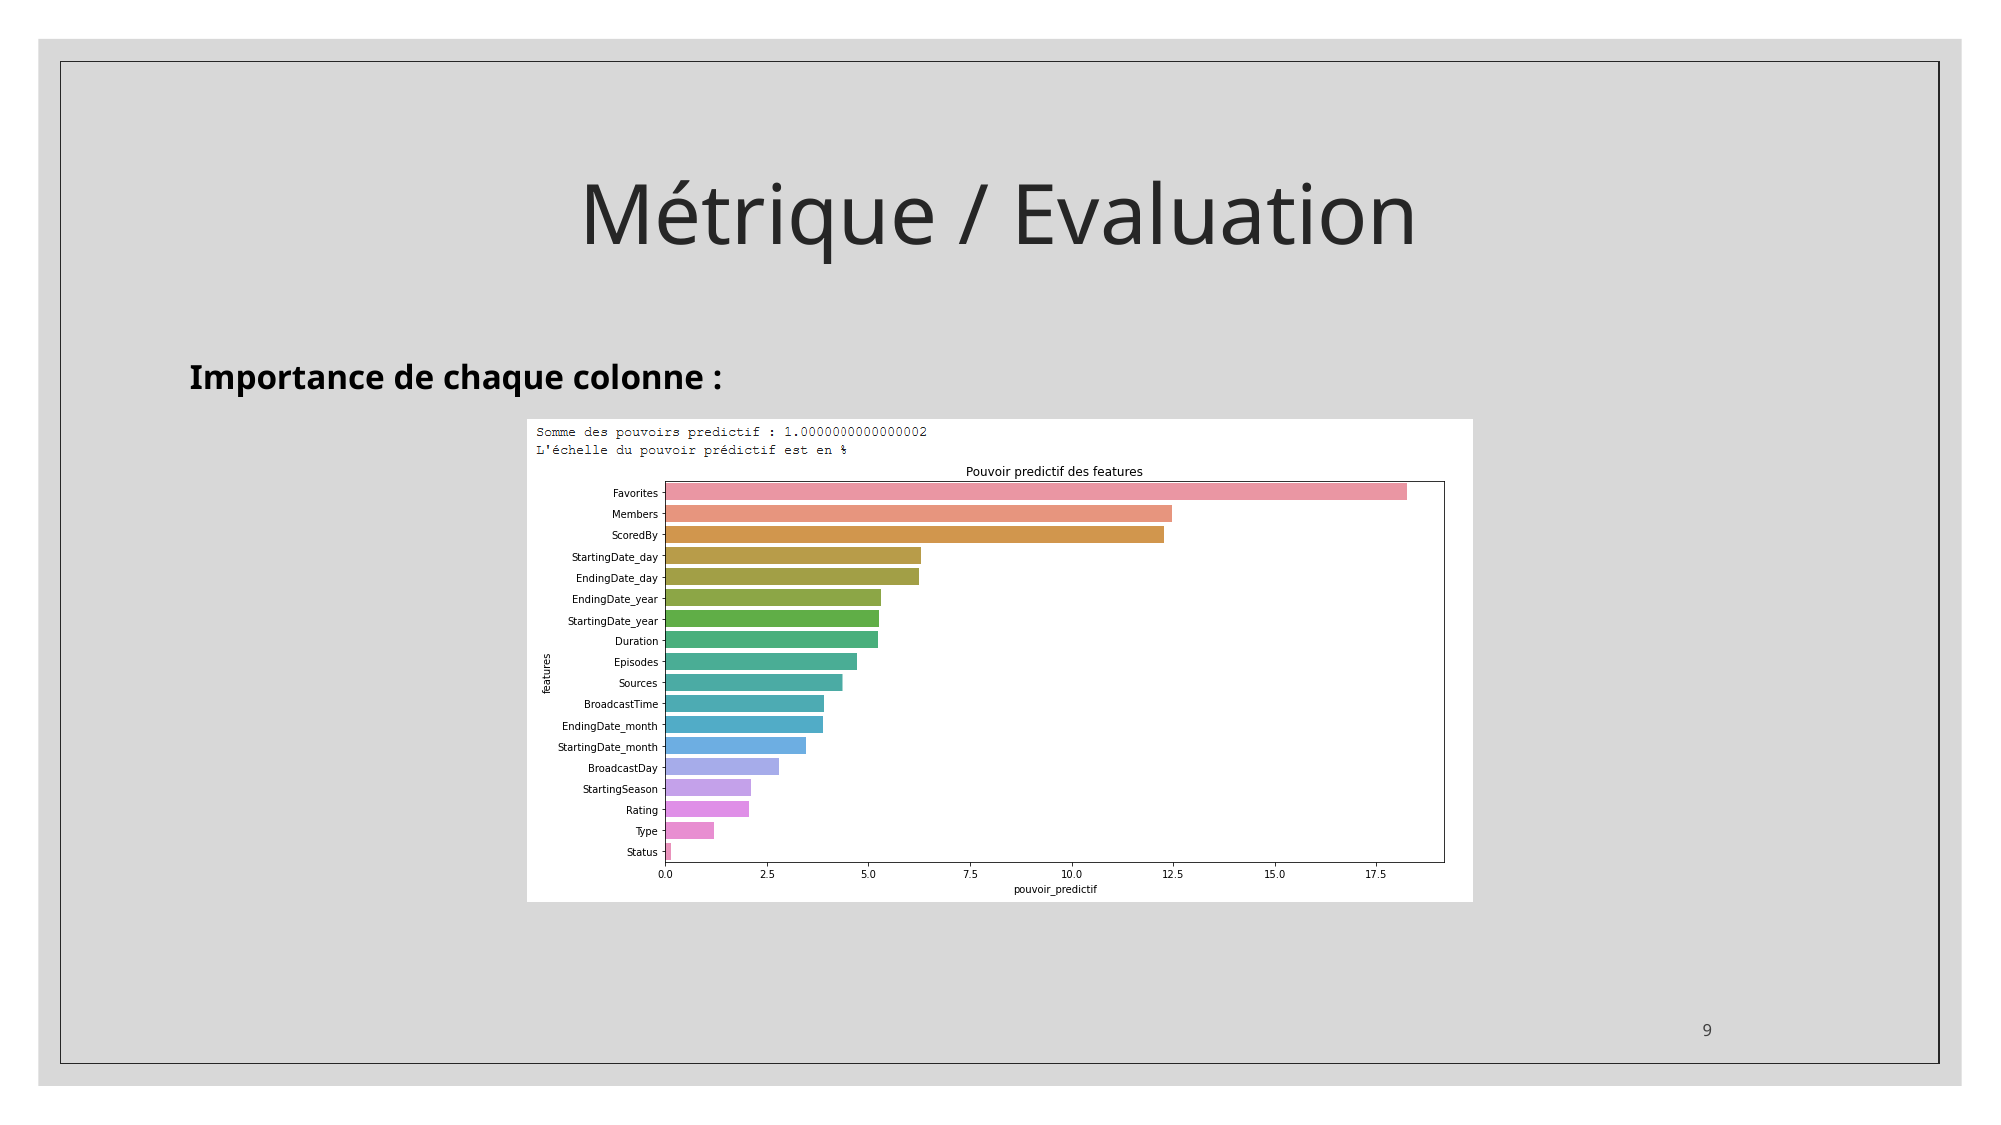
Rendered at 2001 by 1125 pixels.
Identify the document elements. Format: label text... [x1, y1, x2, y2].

title Métrique / Evaluation [174, 105, 1825, 331]
list Importance de chaque colonne : [174, 345, 1825, 977]
text_box [1687, 990, 1825, 1051]
picture [527, 419, 1473, 902]
